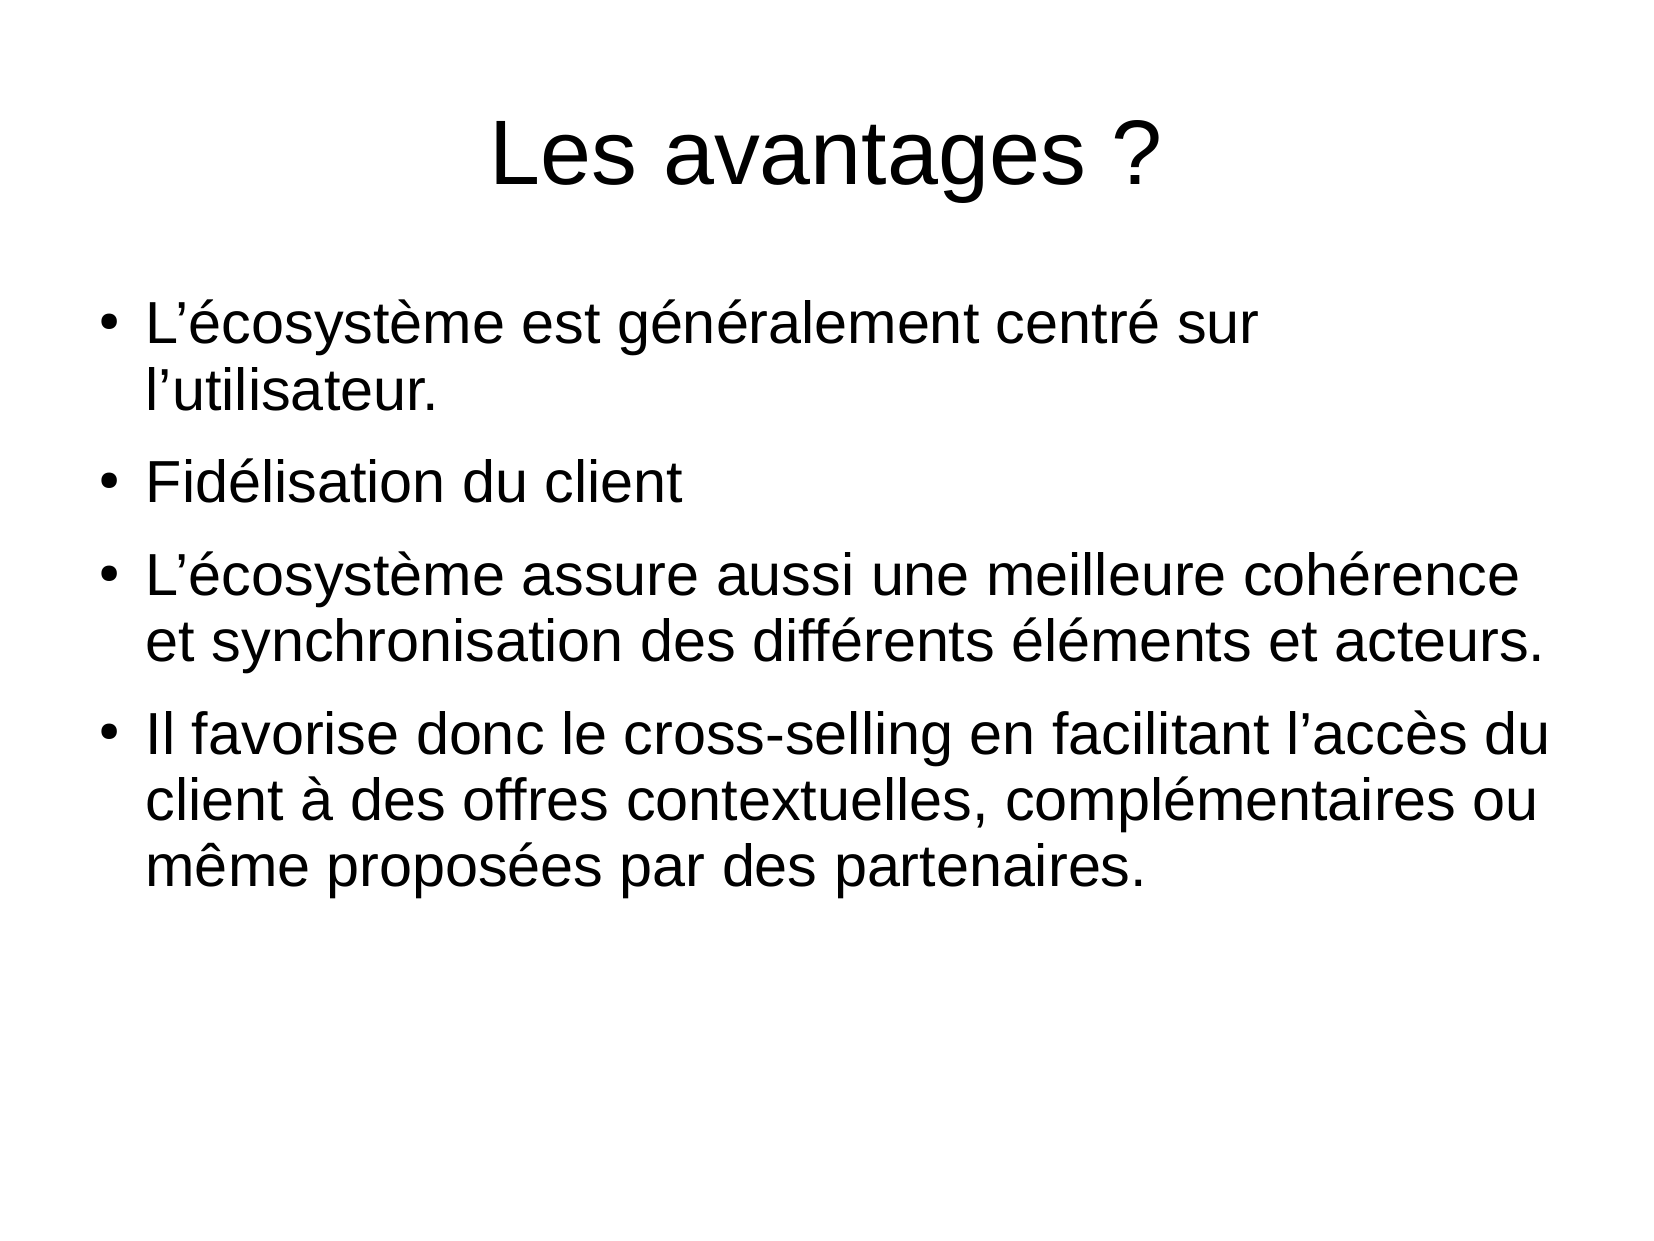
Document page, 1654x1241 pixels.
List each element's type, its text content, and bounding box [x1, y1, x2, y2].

list L’écosystème est généralement centré sur l’utilisateur. Fidélisation du client L’écosystème assure aussi une meilleure cohérence et synchronisation des différents éléments et acteurs. Il favorise donc le cross-selling en facilitant l’accès du client à des offres contextuelles, complémentaires ou même proposées par des partenaires. [82, 290, 1571, 1010]
title Les avantages ? [82, 49, 1571, 257]
